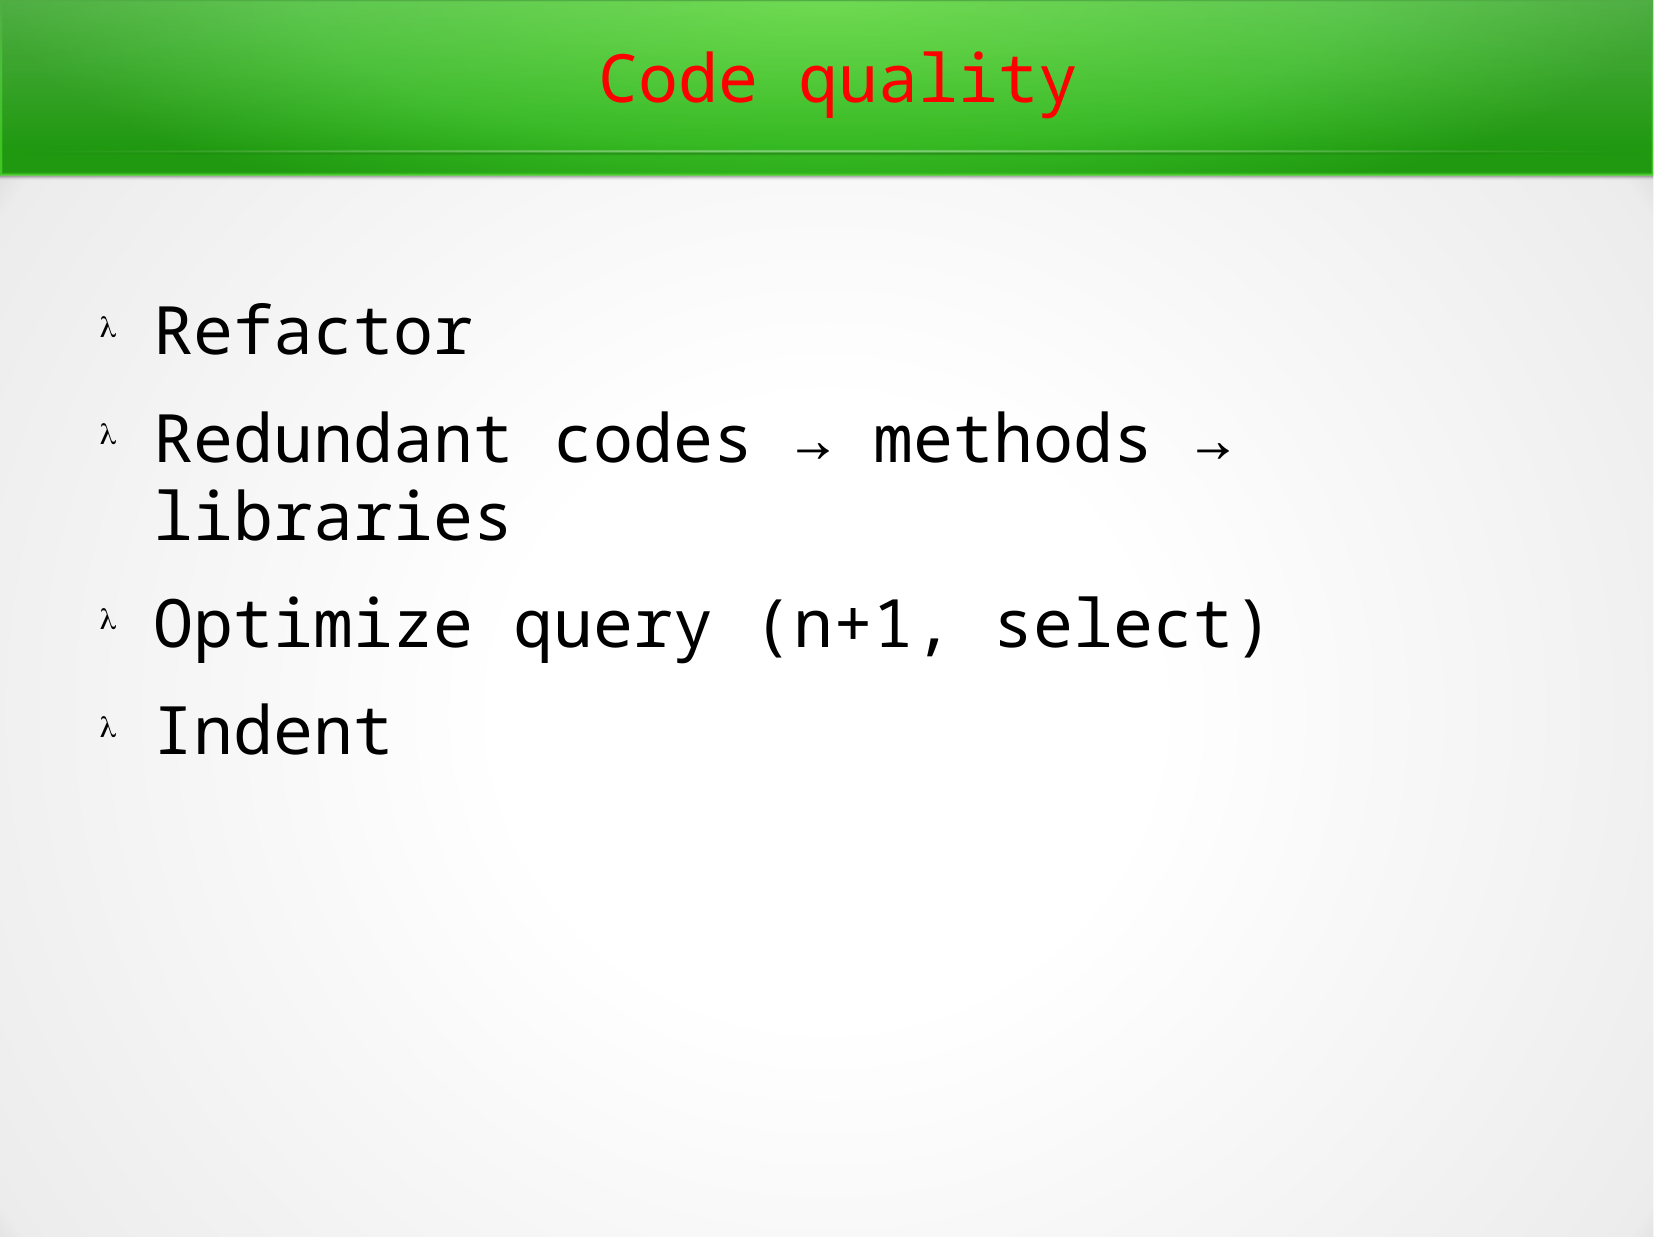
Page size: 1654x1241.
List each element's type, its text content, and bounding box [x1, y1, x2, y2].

picture [0, 0, 1654, 1237]
list Refactor Redundant codes → methods → libraries Optimize query (n+1, select) Indent [82, 290, 1571, 1109]
title Code quality [94, 10, 1583, 147]
